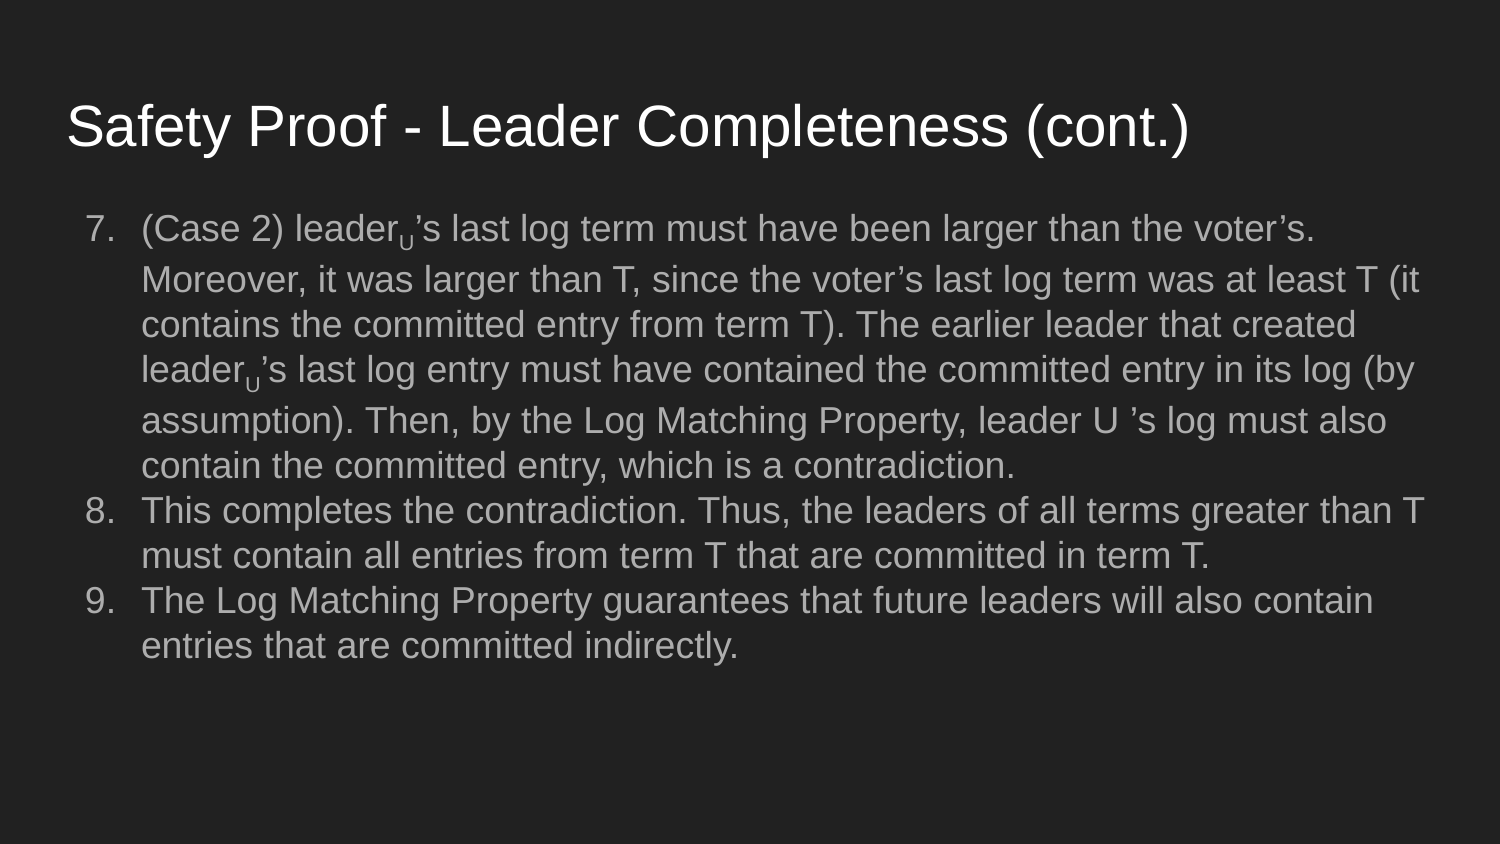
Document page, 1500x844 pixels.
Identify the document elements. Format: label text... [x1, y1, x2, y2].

list (Case 2) leaderU’s last log term must have been larger than the voter’s. Moreover, it was larger than T, since the voter’s last log term was at least T (it contains the committed entry from term T). The earlier leader that created leaderU’s last log entry must have contained the committed entry in its log (by assumption). Then, by the Log Matching Property, leader U ’s log must also contain the committed entry, which is a contradiction. This completes the contradiction. Thus, the leaders of all terms greater than T must contain all entries from term T that are committed in term T. The Log Matching Property guarantees that future leaders will also contain entries that are committed indirectly. [51, 189, 1449, 750]
title Safety Proof - Leader Completeness (cont.) [51, 72, 1449, 167]
